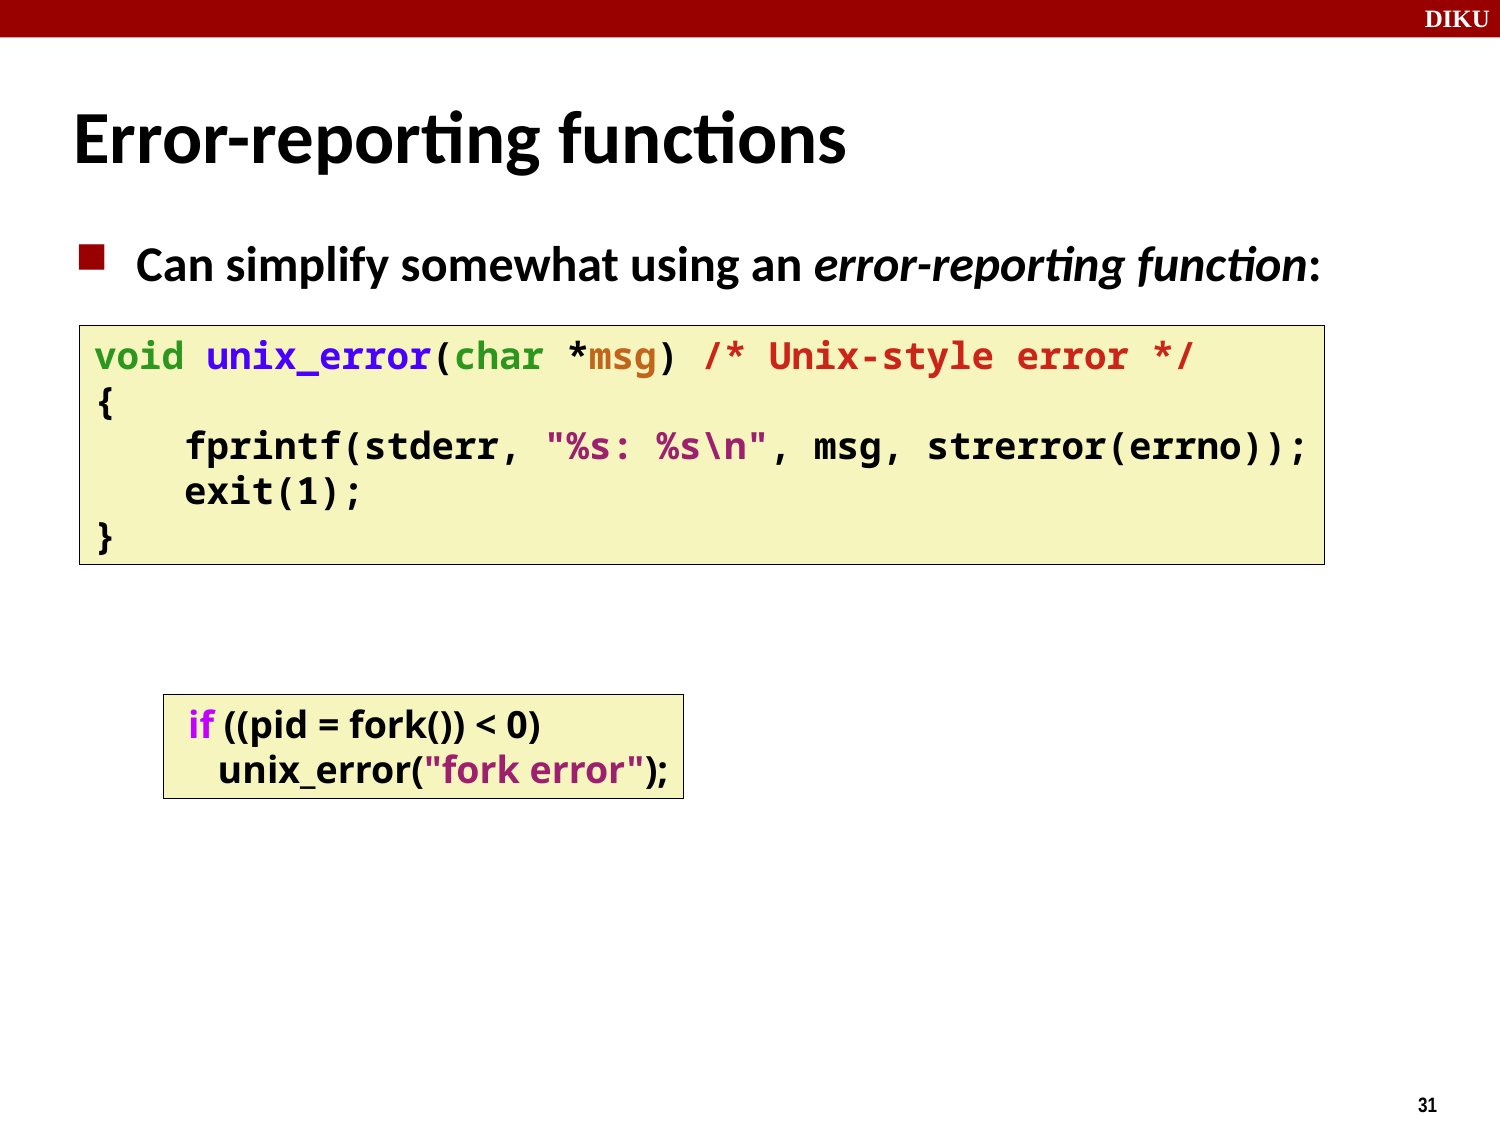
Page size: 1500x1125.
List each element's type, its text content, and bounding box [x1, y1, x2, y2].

title Error-reporting functions [58, 71, 1304, 197]
text_box if ((pid = fork()) < 0) unix_error("fork error"); [163, 693, 684, 799]
text_box void unix_error(char *msg) /* Unix-style error */ { fprintf(stderr, "%s: %s\n", msg, strerror(errno)); exit(1); } [79, 324, 1324, 565]
list Can simplify somewhat using an error-reporting function: [65, 223, 1361, 300]
